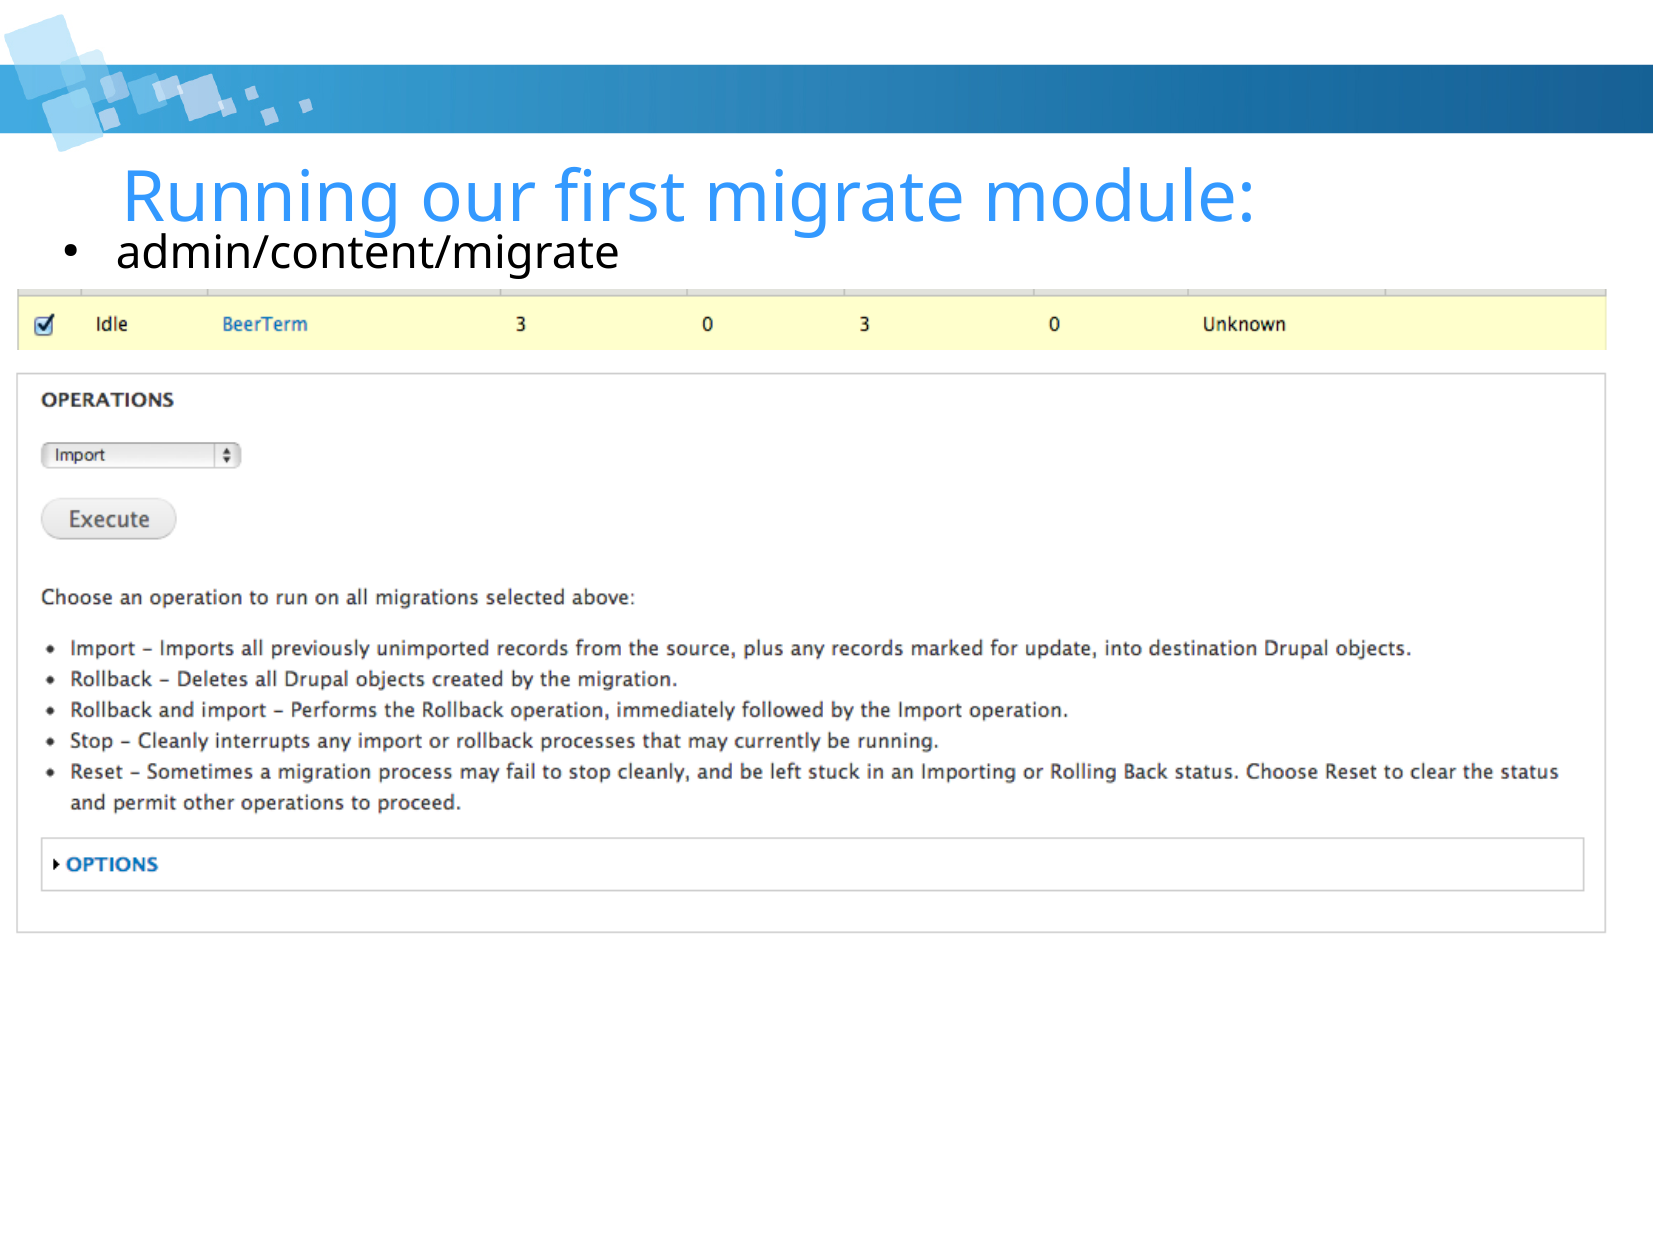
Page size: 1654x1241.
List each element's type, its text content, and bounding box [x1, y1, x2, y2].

picture [0, 0, 1653, 1238]
title Running our first migrate module: [121, 90, 1534, 219]
list admin/content/migrate [45, 219, 1636, 1197]
